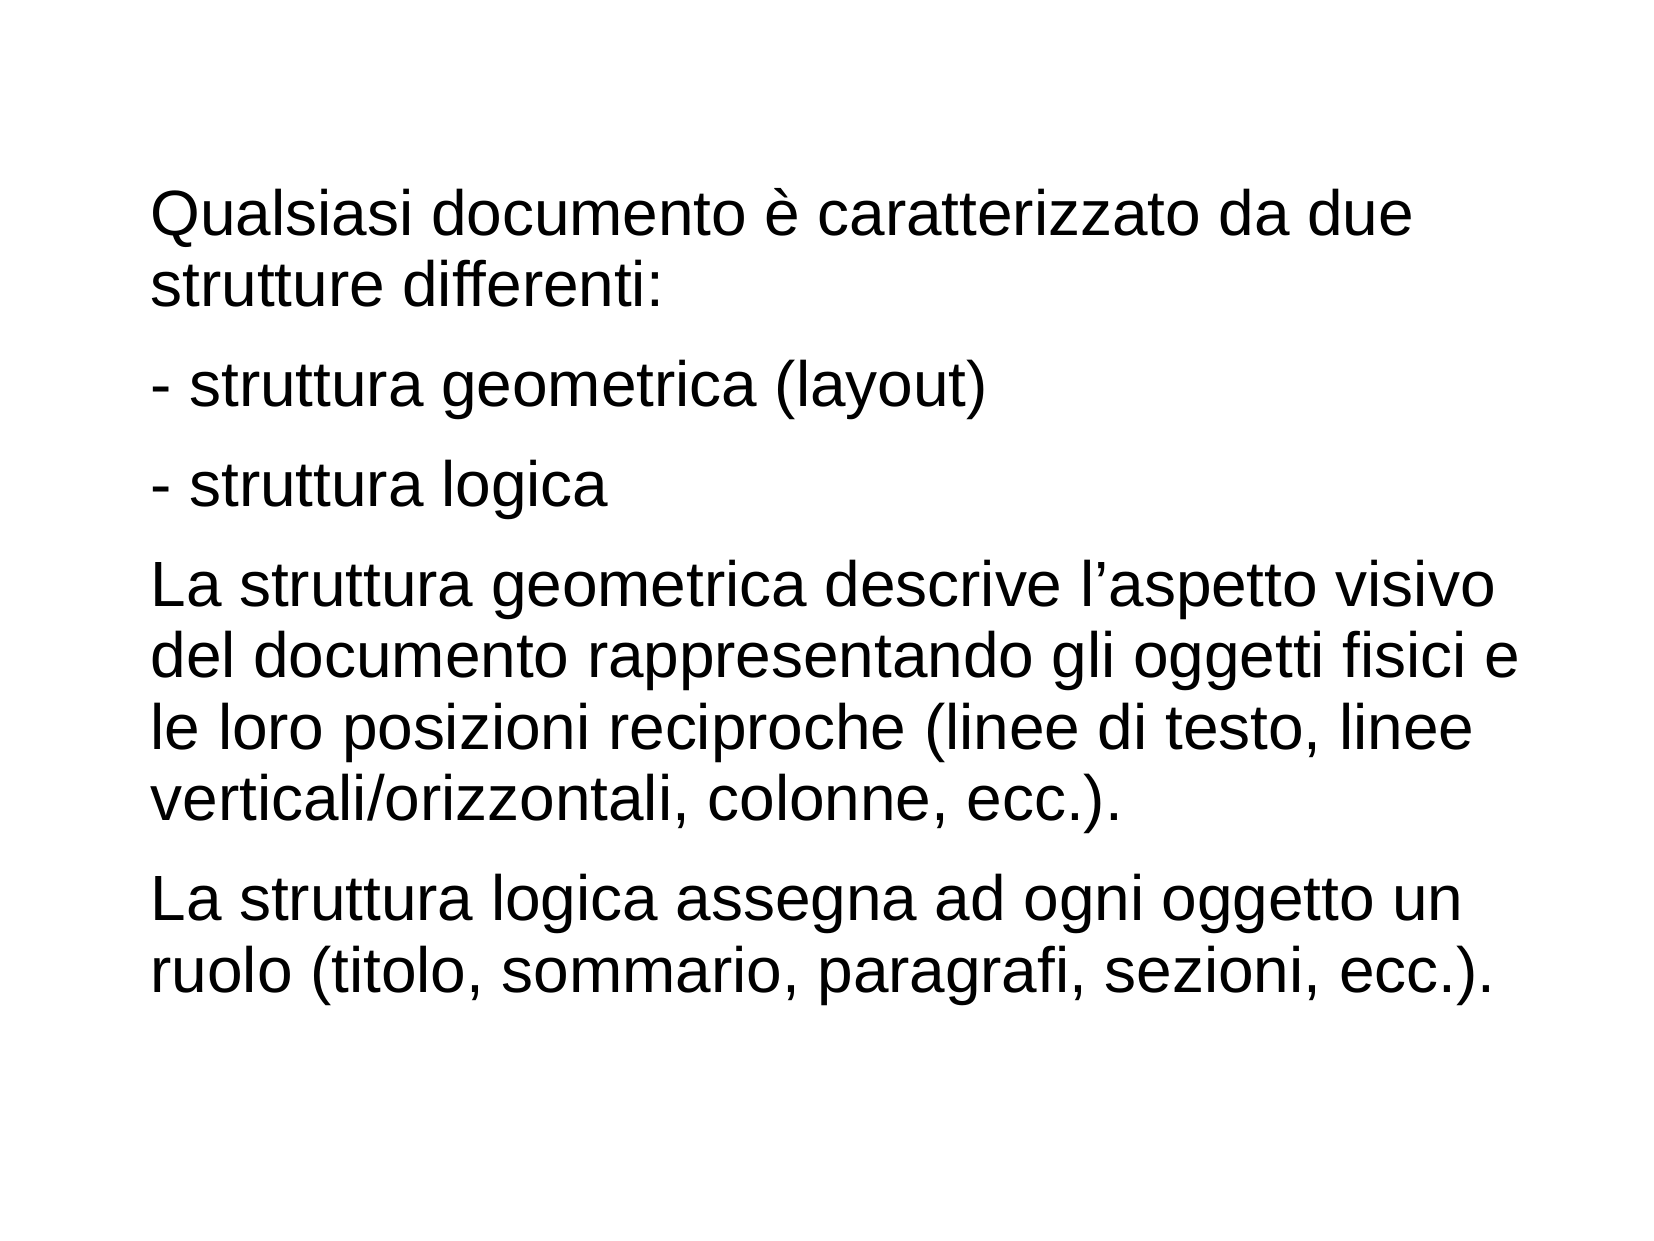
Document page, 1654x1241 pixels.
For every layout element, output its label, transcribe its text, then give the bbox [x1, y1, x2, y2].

list Qualsiasi documento è caratterizzato da due strutture differenti: - struttura geometrica (layout) - struttura logica La struttura geometrica descrive l’aspetto visivo del documento rappresentando gli oggetti fisici e le loro posizioni reciproche (linee di testo, linee verticali/orizzontali, colonne, ecc.). La struttura logica assegna ad ogni oggetto un ruolo (titolo, sommario, paragrafi, sezioni, ecc.). [82, 177, 1571, 1010]
